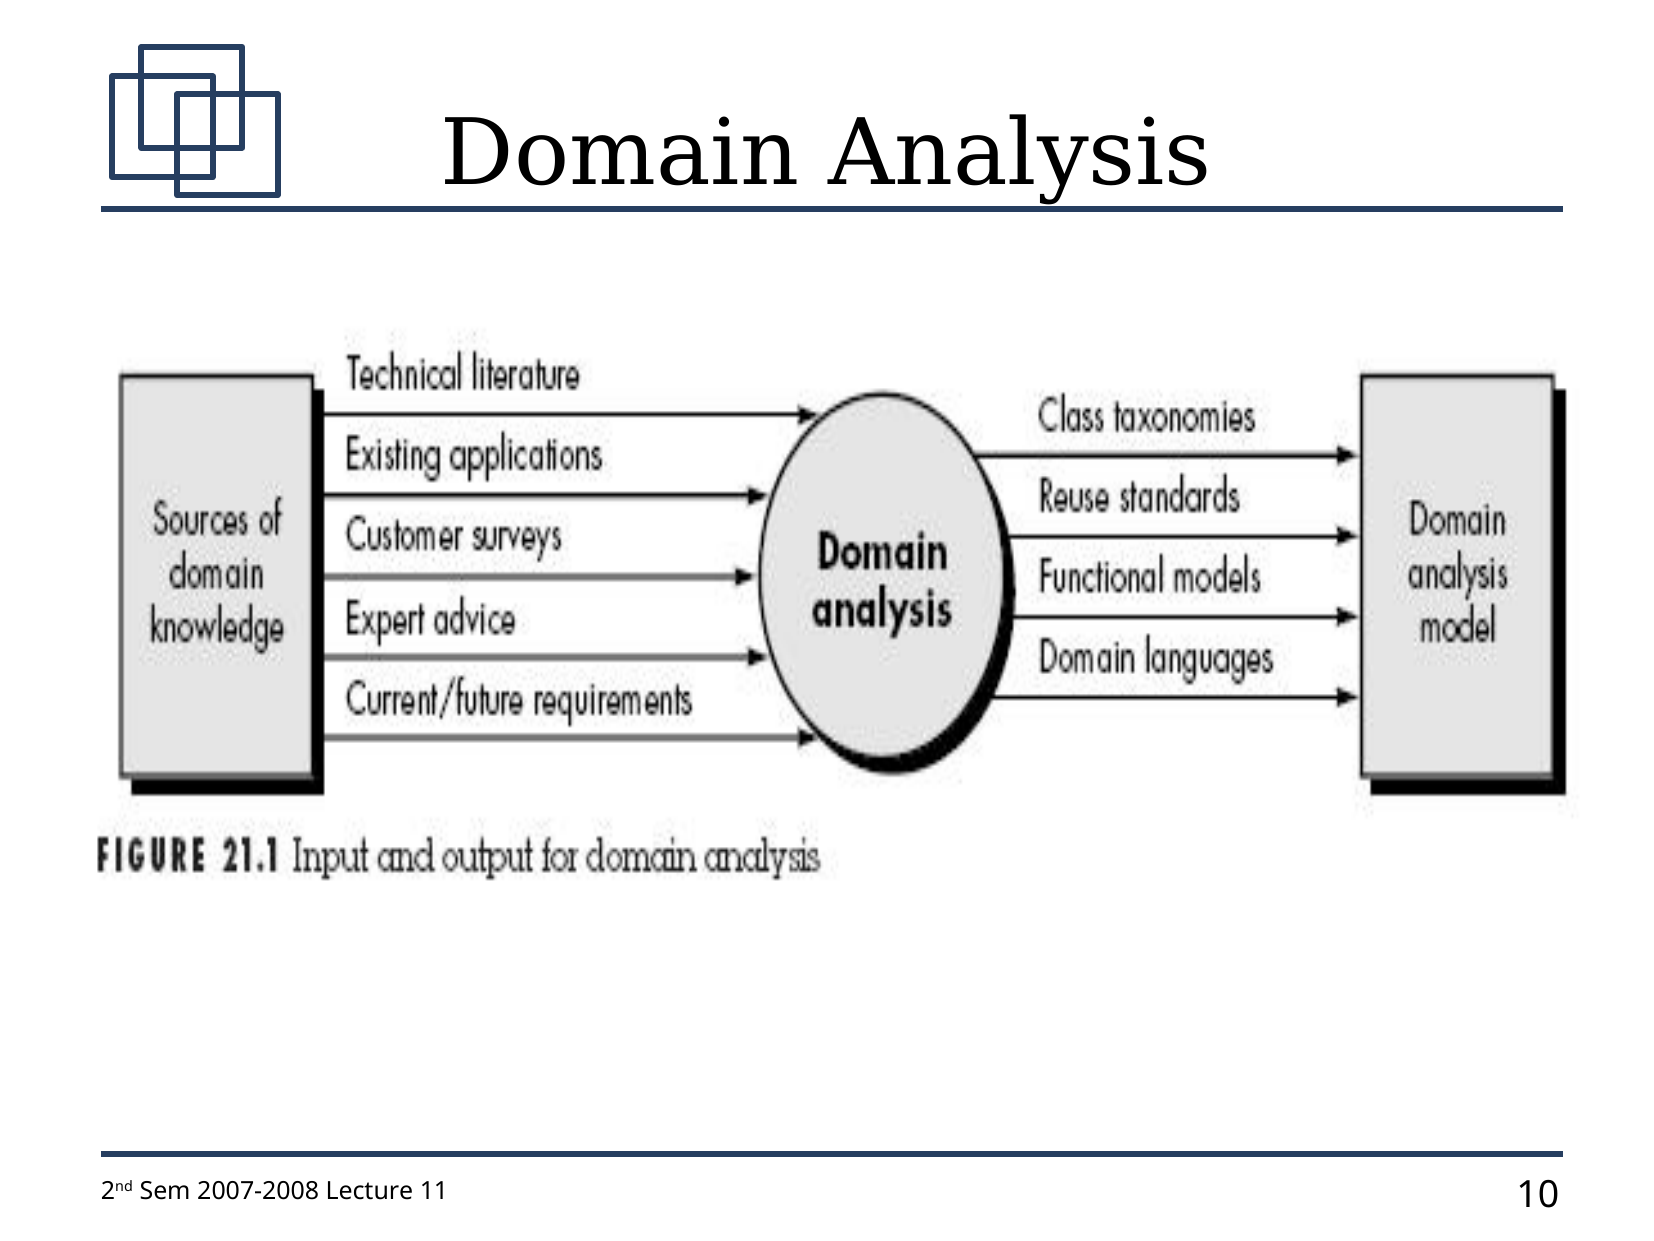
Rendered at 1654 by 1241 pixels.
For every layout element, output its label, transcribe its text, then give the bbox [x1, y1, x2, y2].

picture [37, 299, 1613, 938]
title Domain Analysis [82, 49, 1571, 257]
